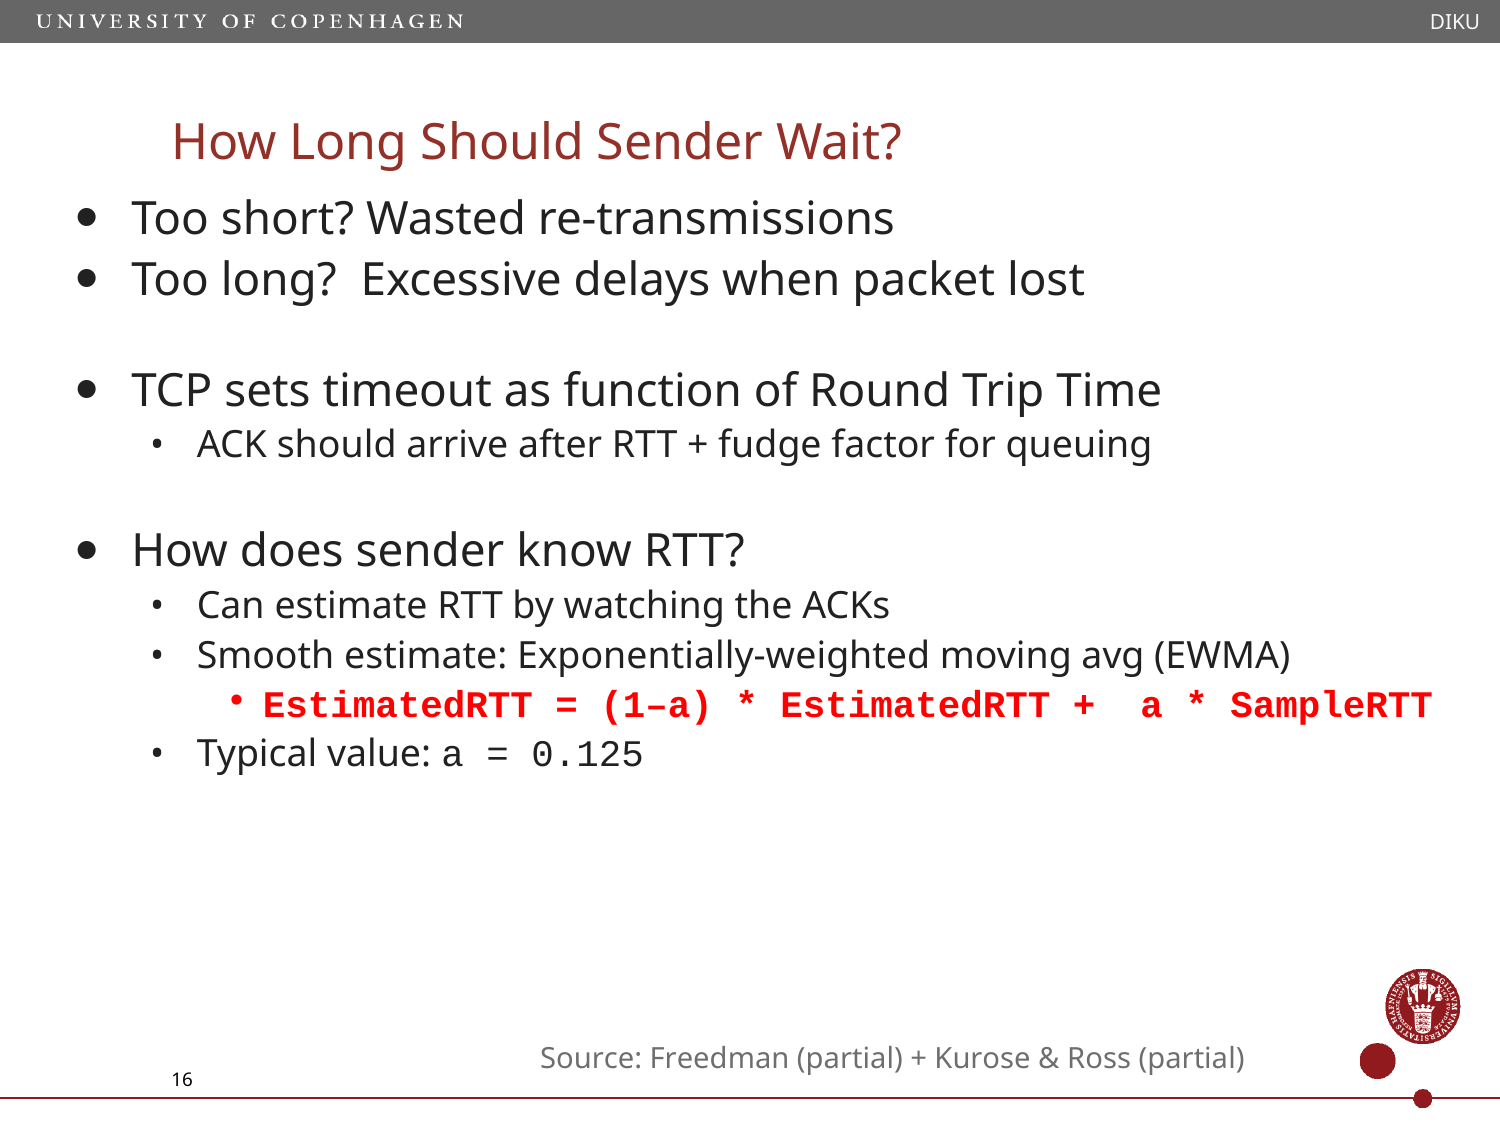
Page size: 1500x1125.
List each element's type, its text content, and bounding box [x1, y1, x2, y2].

text_box DIKU [469, 0, 1495, 43]
text_box <number> [171, 1067, 522, 1092]
text_box Source: Freedman (partial) + Kurose & Ross (partial) [525, 1031, 1341, 1083]
picture [0, 910, 1500, 1122]
title How Long Should Sender Wait? [171, 75, 1329, 171]
list Too short? Wasted re-transmissions Too long? Excessive delays when packet lost TCP sets timeout as function of Round Trip Time ACK should arrive after RTT + fudge factor for queuing How does sender know RTT? Can estimate RTT by watching the ACKs Smooth estimate: Exponentially-weighted moving avg (EWMA) EstimatedRTT = (1–a) * EstimatedRTT + a * SampleRTT Typical value: a = 0.125 [75, 195, 1441, 1006]
